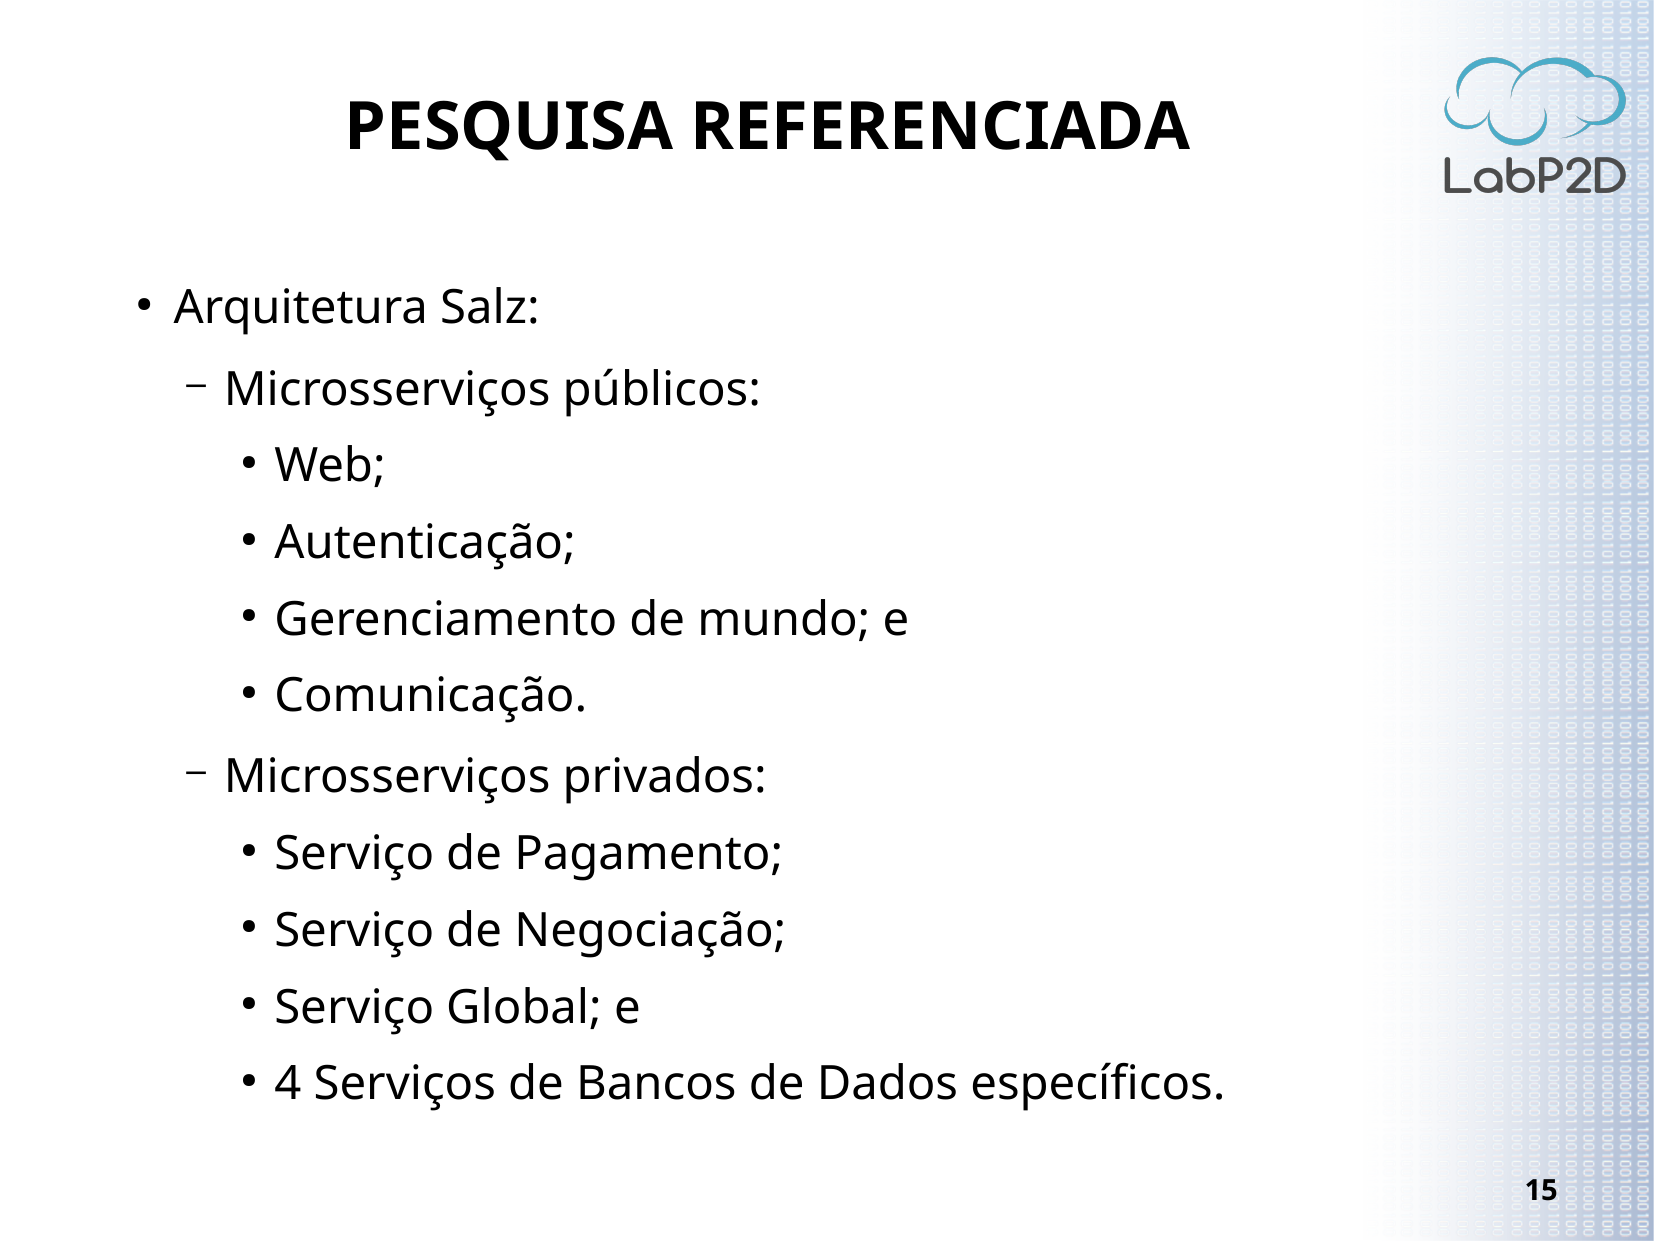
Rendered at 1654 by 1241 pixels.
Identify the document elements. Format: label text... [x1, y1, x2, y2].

list Arquitetura Salz: Microsserviços públicos: Web; Autenticação; Gerenciamento de mundo; e Comunicação. Microsserviços privados: Serviço de Pagamento; Serviço de Negociação; Serviço Global; e 4 Serviços de Bancos de Dados específicos. [123, 271, 1406, 1116]
title PESQUISA REFERENCIADA [82, 19, 1453, 227]
picture [1360, 1, 1654, 1240]
